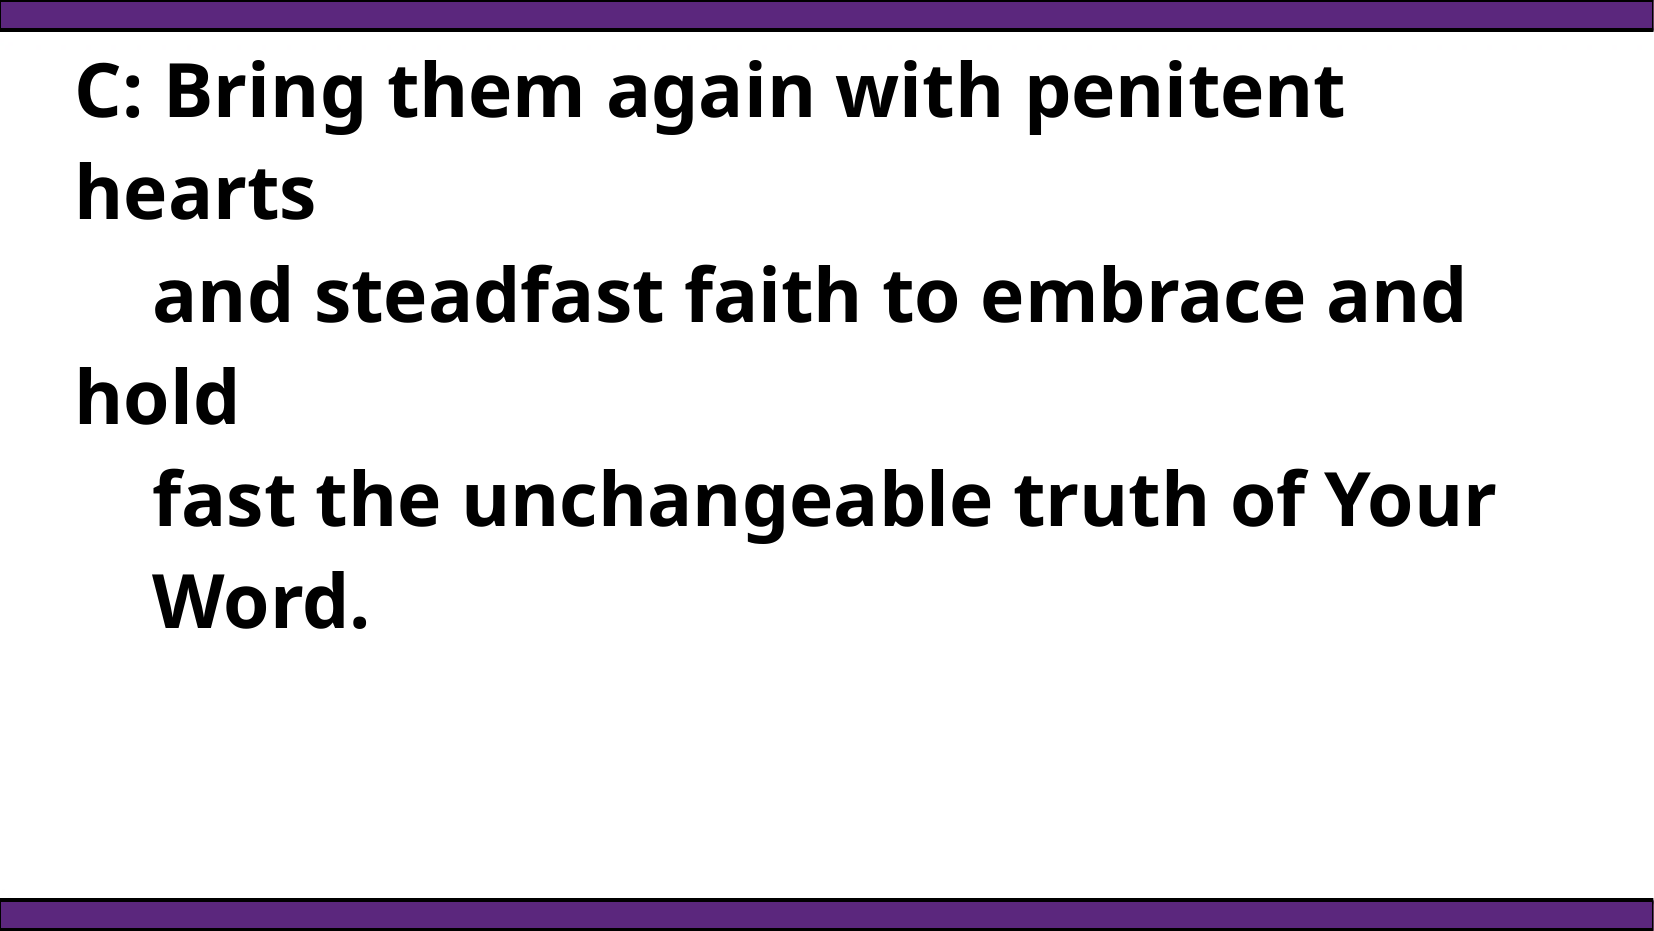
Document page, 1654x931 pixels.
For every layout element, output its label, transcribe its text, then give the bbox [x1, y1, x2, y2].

picture [0, 31, 1654, 900]
text_box [0, 900, 1654, 931]
text_box C : Bring them again with penitent hearts and steadfast faith to embrace and hold fast the unchangeable truth of Your Word. [60, 30, 1591, 445]
text_box [0, 0, 1654, 31]
